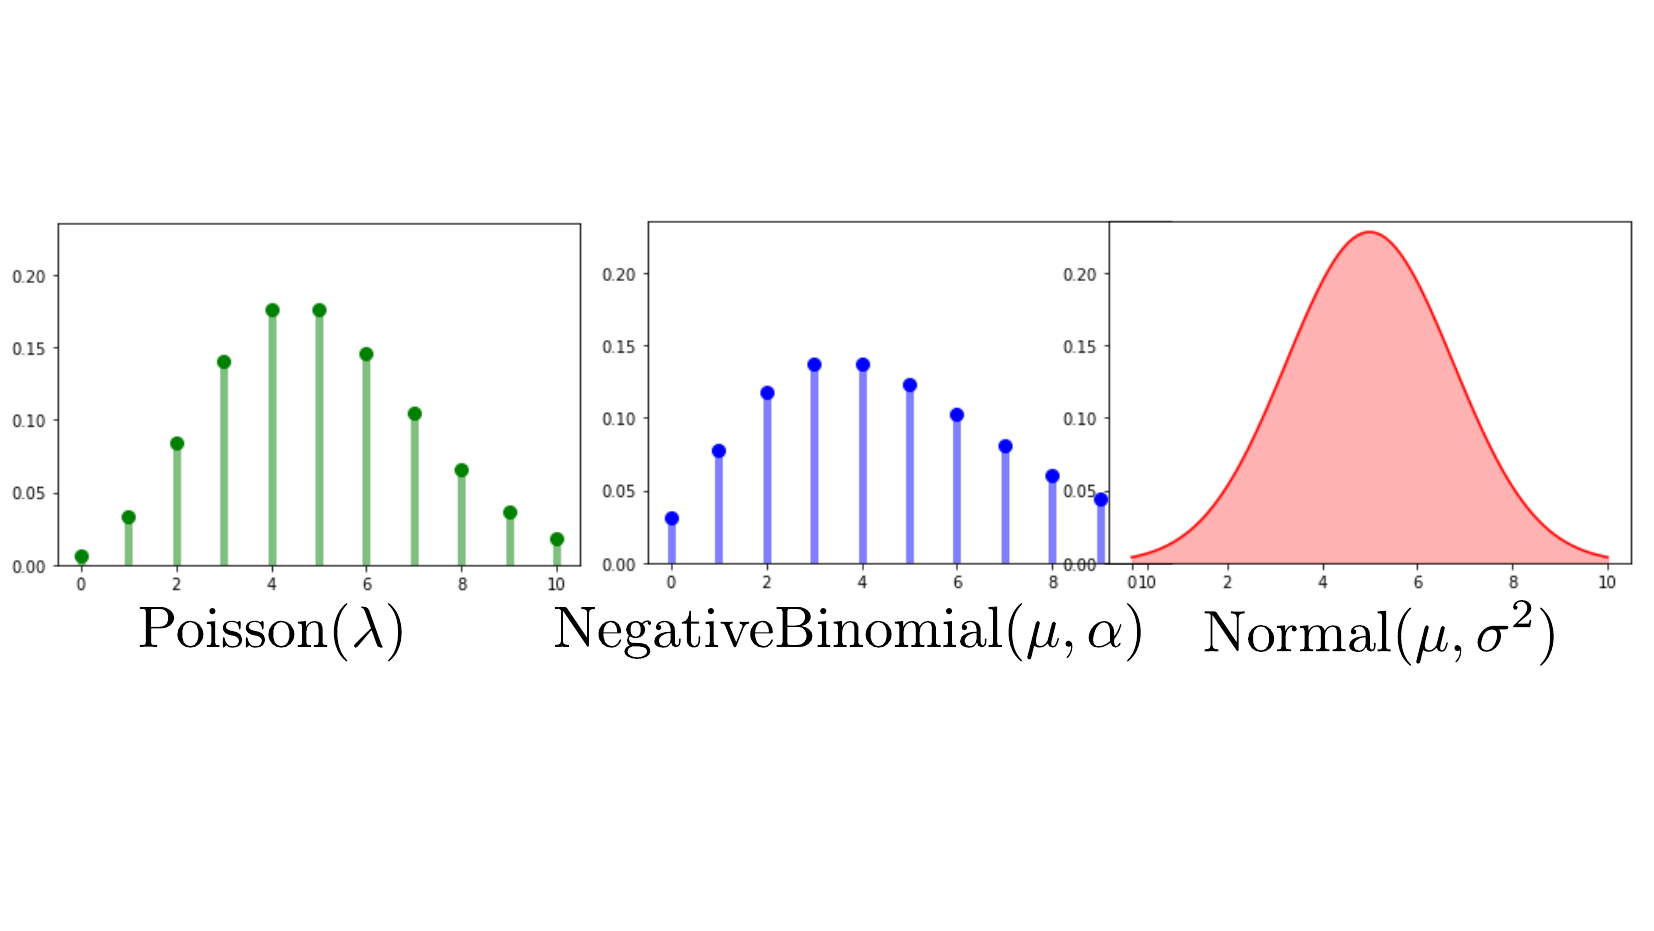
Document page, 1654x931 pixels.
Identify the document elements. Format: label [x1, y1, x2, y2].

picture [0, 212, 1642, 603]
text_box [555, 603, 1141, 662]
text_box [1204, 600, 1554, 666]
text_box [139, 603, 402, 662]
